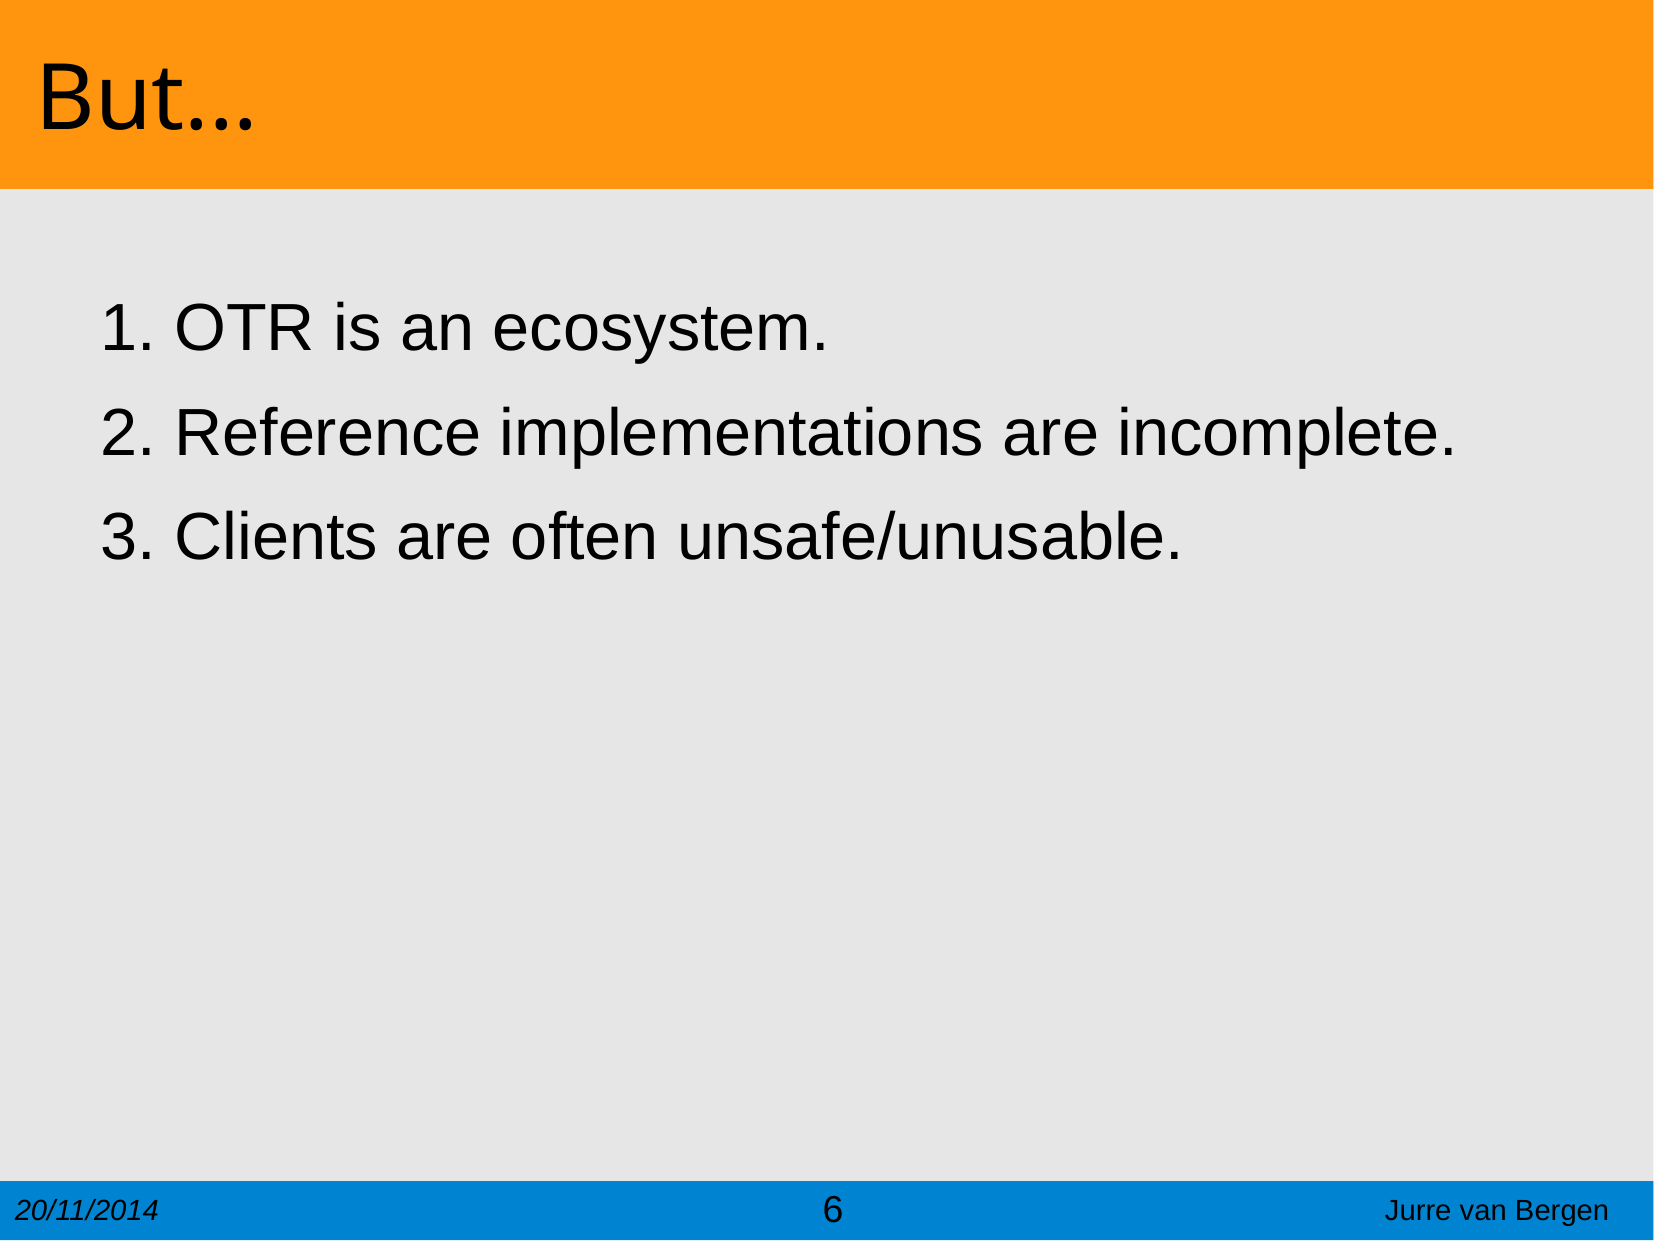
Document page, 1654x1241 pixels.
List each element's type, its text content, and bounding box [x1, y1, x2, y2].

title But... [35, 0, 1185, 189]
list OTR is an ecosystem. Reference implementations are incomplete. Clients are often unsafe/unusable. [82, 290, 1571, 1010]
